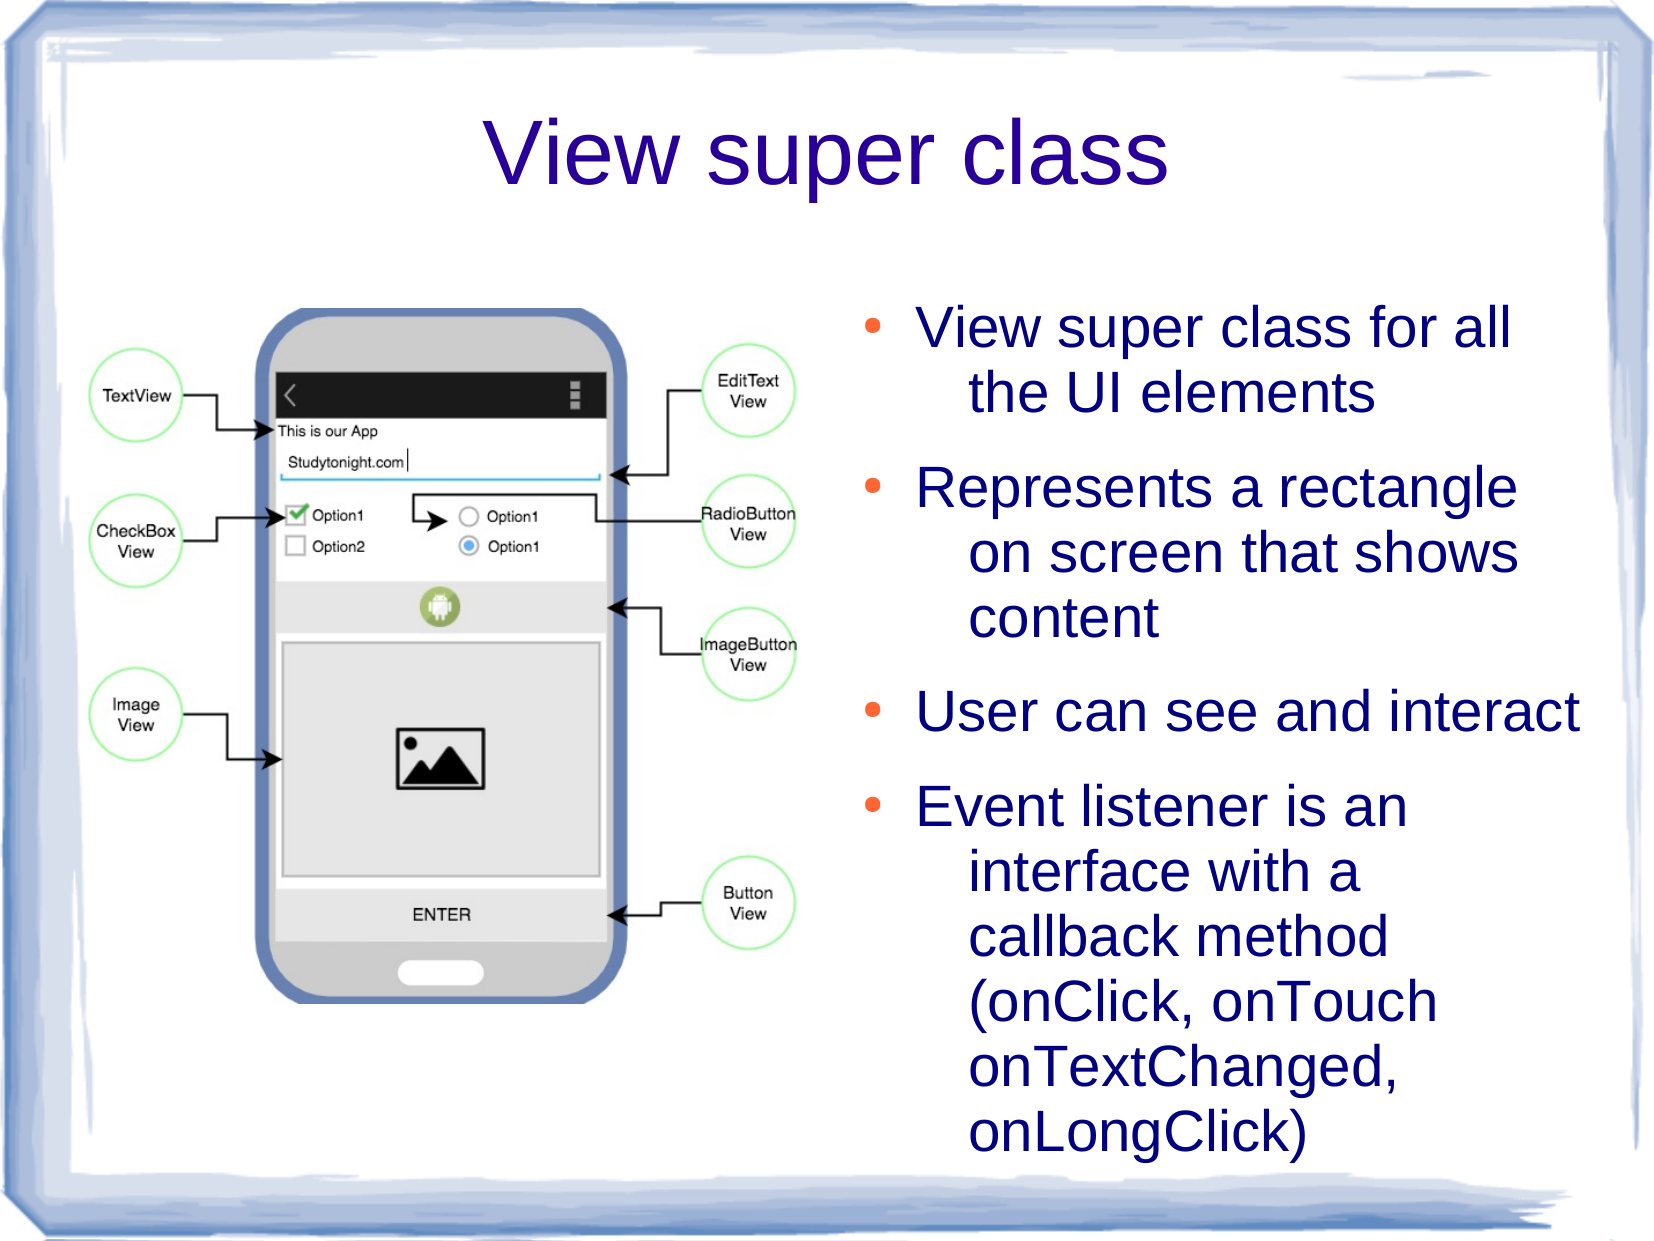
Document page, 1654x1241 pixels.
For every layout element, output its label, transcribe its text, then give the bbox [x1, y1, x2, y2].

picture [0, 0, 1654, 1241]
title View super class [82, 49, 1571, 257]
list View super class for all the UI elements Represents a rectangle on screen that shows content User can see and interact Event listener is an interface with a callback method (onClick, onTouch onTextChanged, onLongClick) [826, 294, 1589, 1164]
